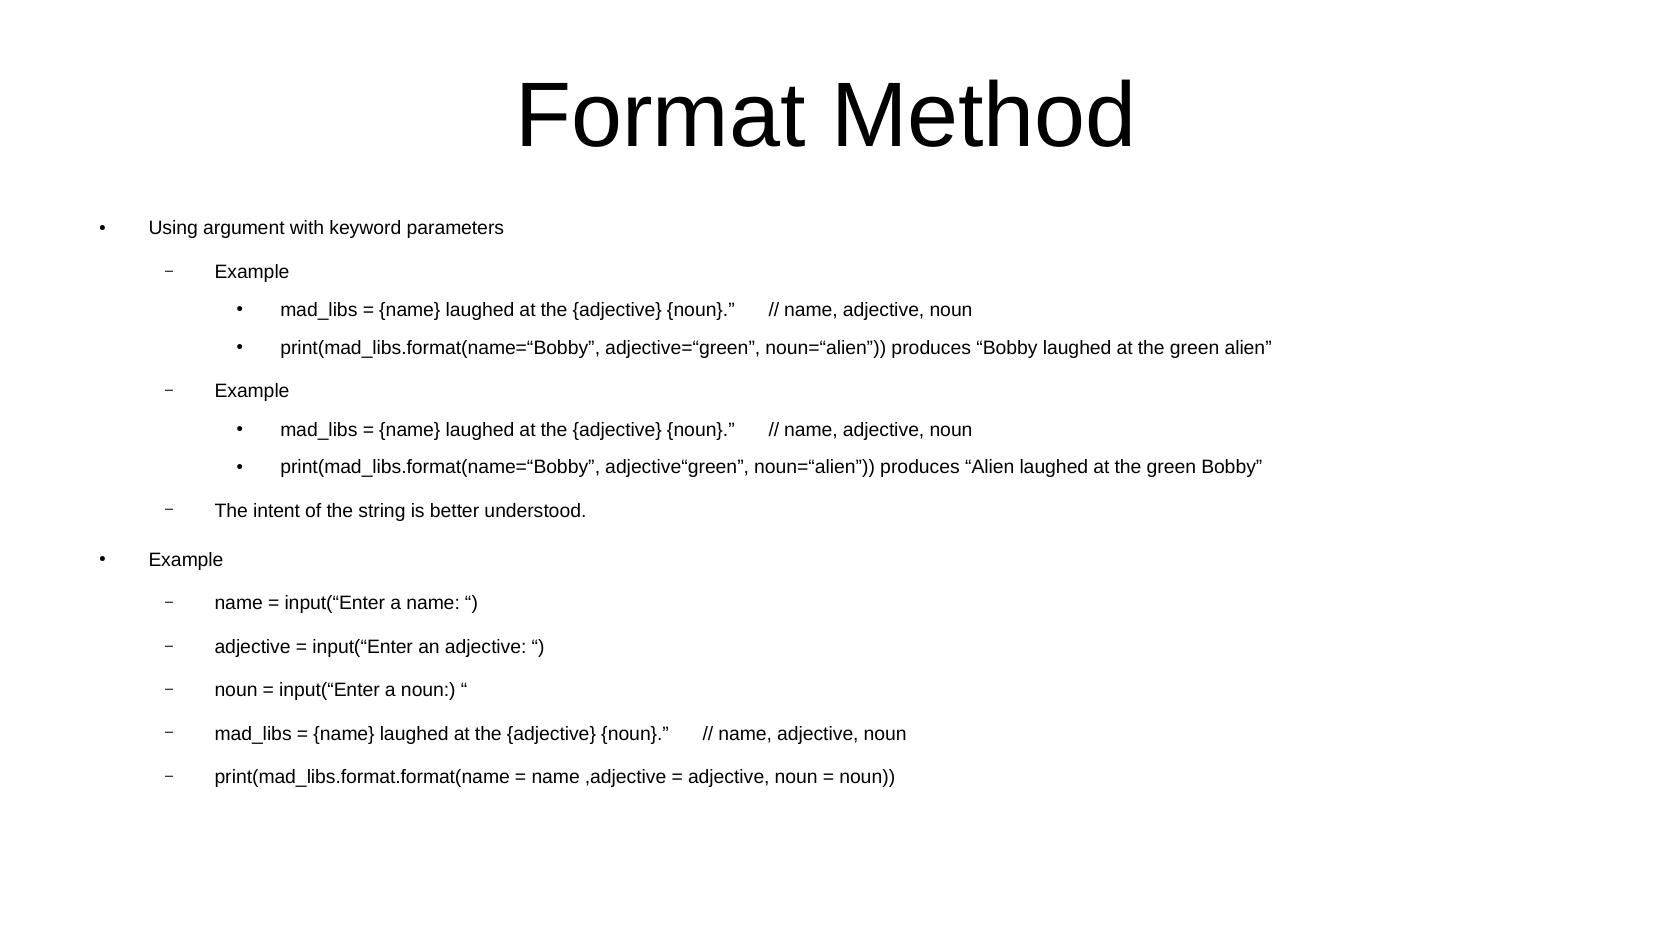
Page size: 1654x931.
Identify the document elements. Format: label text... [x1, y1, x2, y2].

list Using argument with keyword parameters Example mad_libs = {name} laughed at the {adjective} {noun}.” // name, adjective, noun print(mad_libs.format(name=“Bobby”, adjective=“green”, noun=“alien”)) produces “Bobby laughed at the green alien” Example mad_libs = {name} laughed at the {adjective} {noun}.” // name, adjective, noun print(mad_libs.format(name=“Bobby”, adjective“green”, noun=“alien”)) produces “Alien laughed at the green Bobby” The intent of the string is better understood. Example name = input(“Enter a name: “) adjective = input(“Enter an adjective: “) noun = input(“Enter a noun:) “ mad_libs = {name} laughed at the {adjective} {noun}.” // name, adjective, noun print(mad_libs.format.format(name = name ,adjective = adjective, noun = noun)) [82, 217, 1486, 796]
title Format Method [82, 37, 1571, 193]
